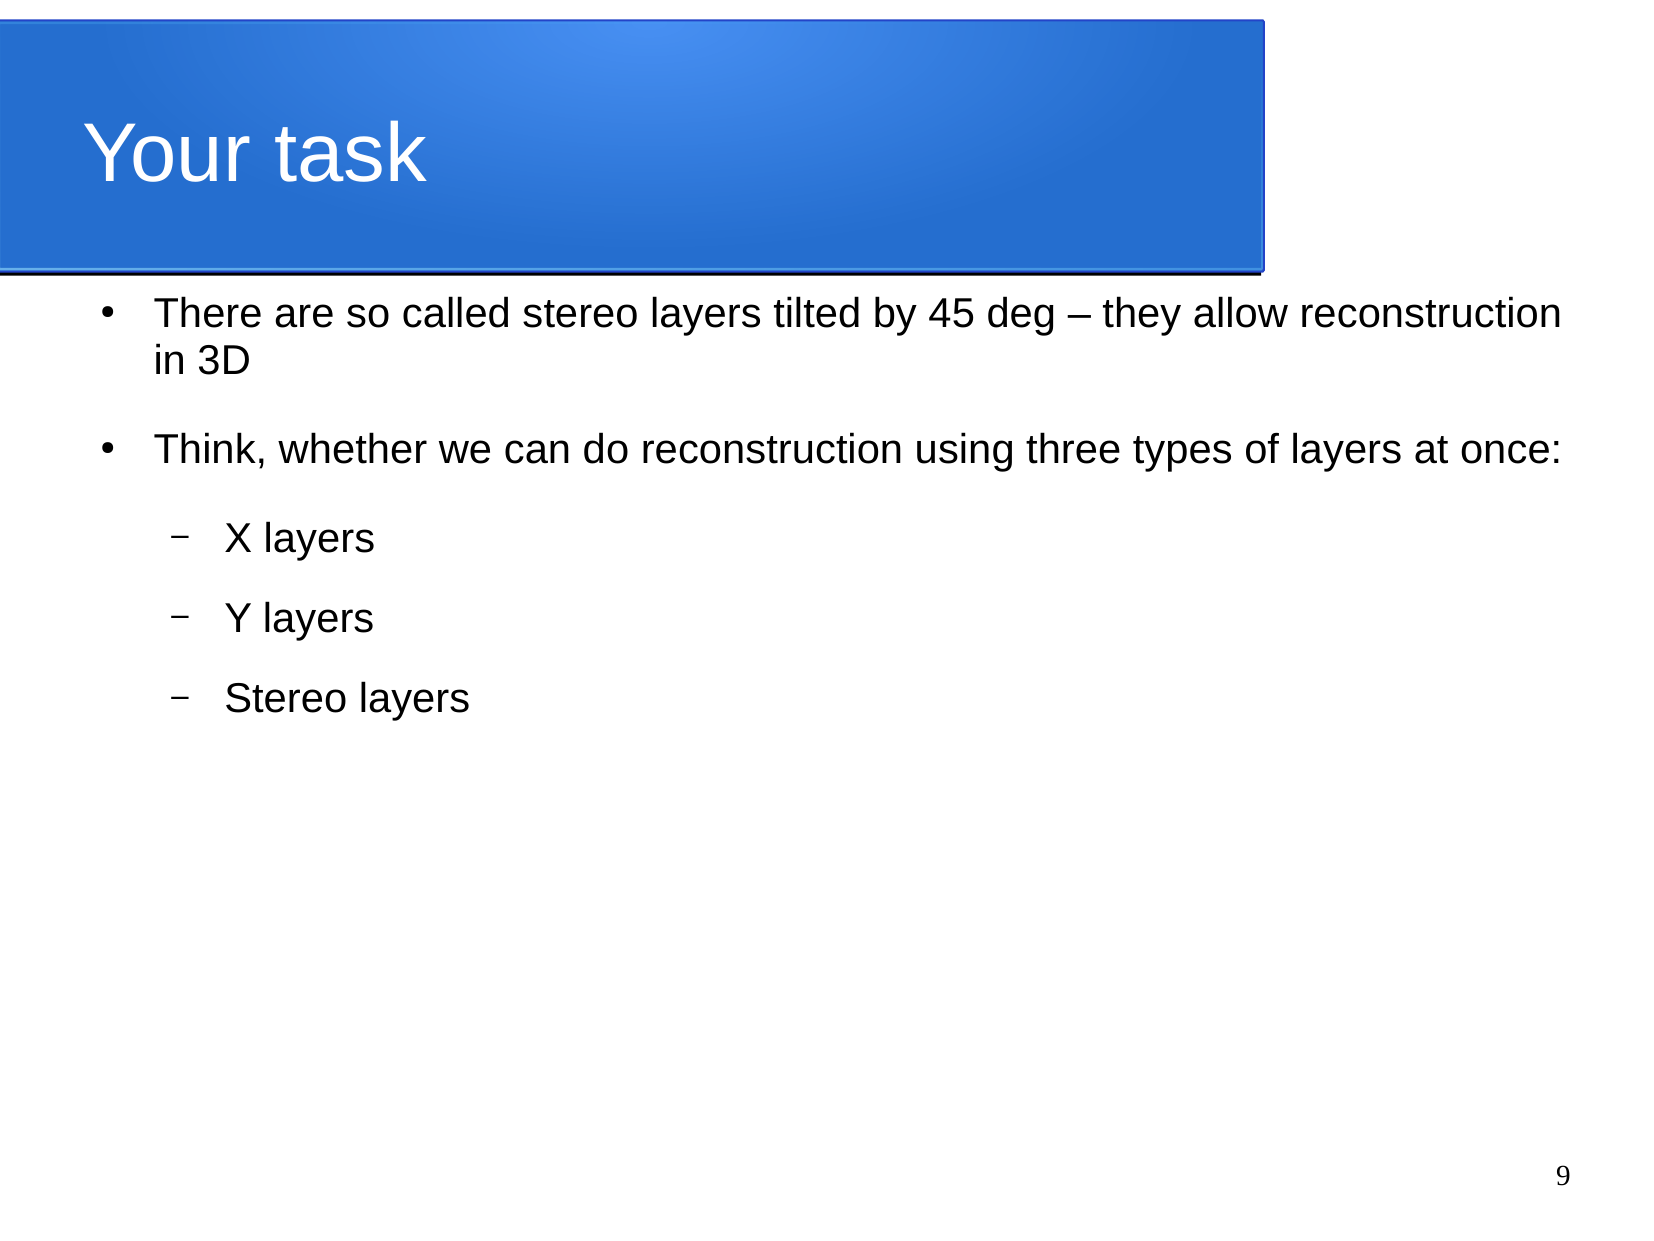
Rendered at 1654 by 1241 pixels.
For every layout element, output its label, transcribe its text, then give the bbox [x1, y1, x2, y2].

title Your task [82, 49, 1250, 257]
list There are so called stereo layers tilted by 45 deg – they allow reconstruction in 3D Think, whether we can do reconstruction using three types of layers at once: X layers Y layers Stereo layers [82, 290, 1591, 1010]
